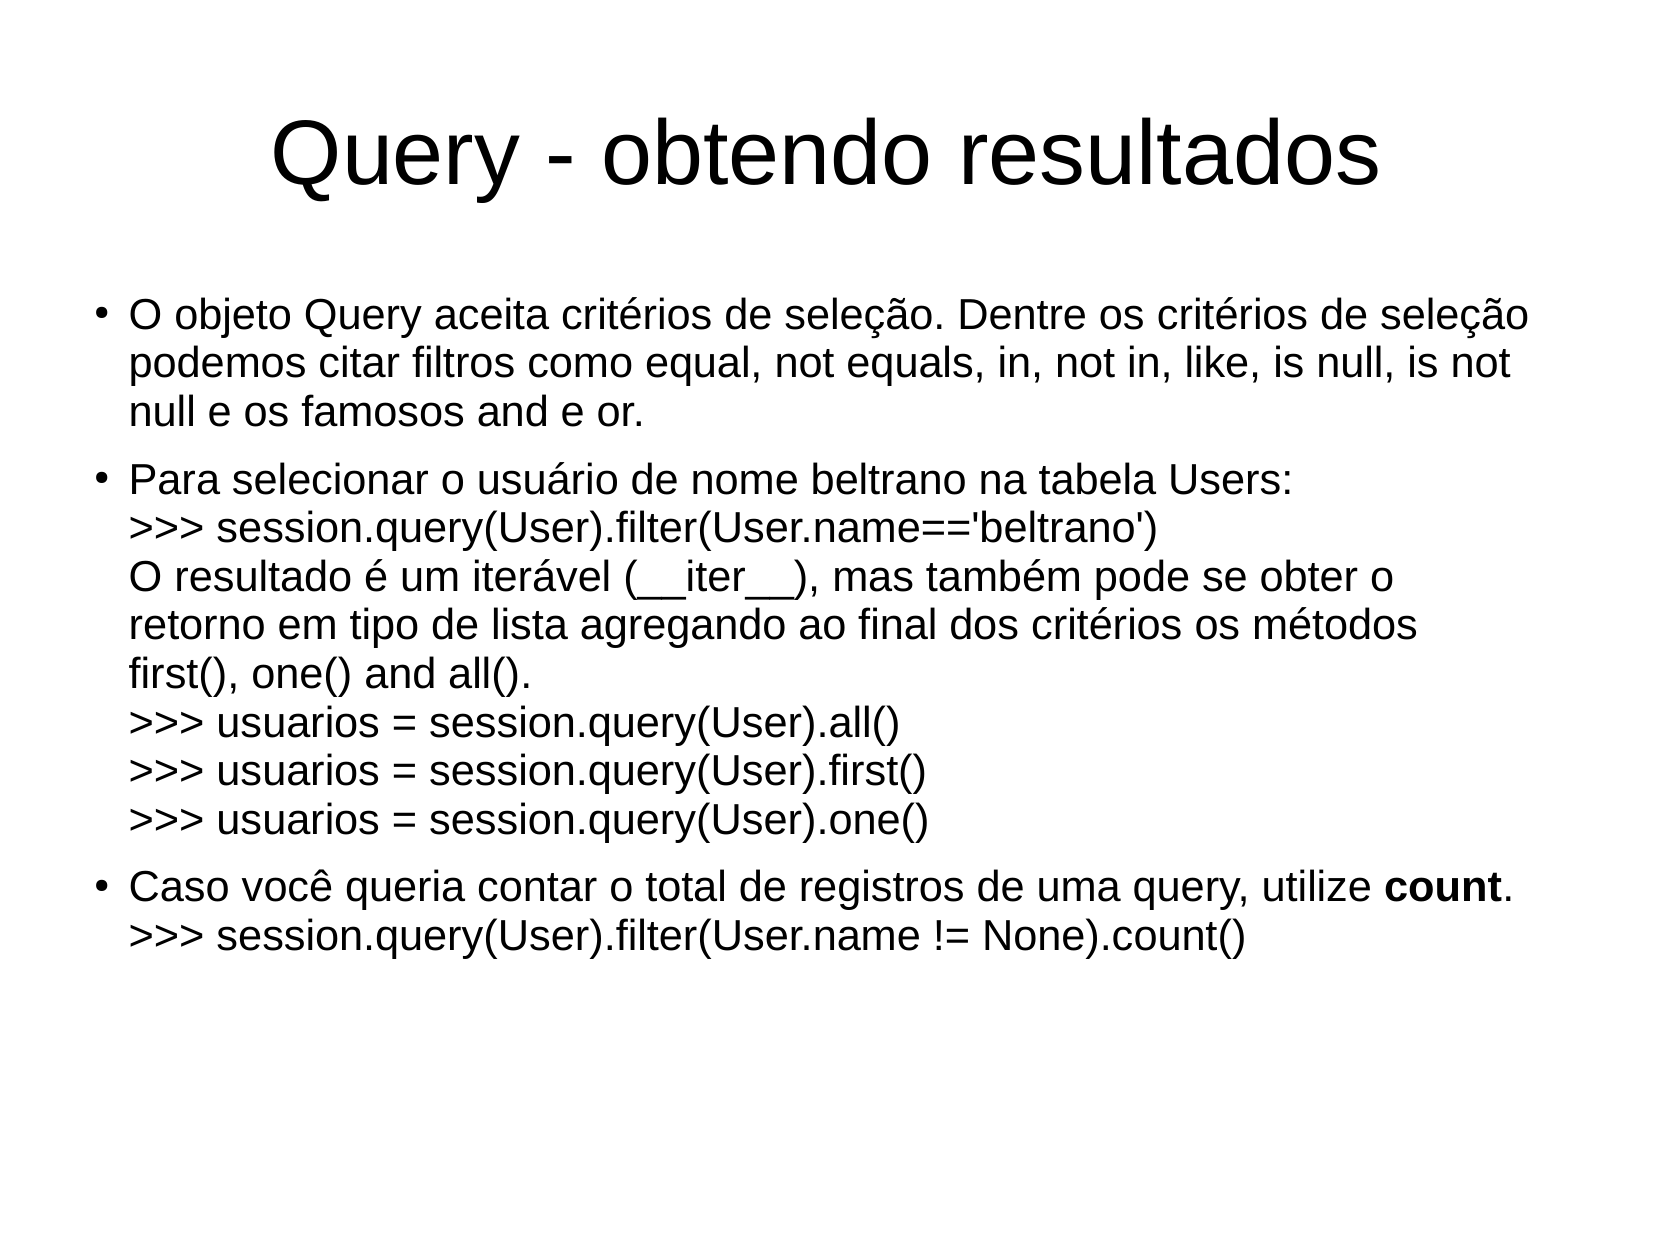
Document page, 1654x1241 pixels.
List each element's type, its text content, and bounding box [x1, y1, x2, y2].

list O objeto Query aceita critérios de seleção. Dentre os critérios de seleção podemos citar filtros como equal, not equals, in, not in, like, is null, is not null e os famosos and e or. Para selecionar o usuário de nome beltrano na tabela Users: >>> session.query(User).filter(User.name=='beltrano') O resultado é um iterável (__iter__), mas também pode se obter o retorno em tipo de lista agregando ao final dos critérios os métodos first(), one() and all(). >>> usuarios = session.query(User).all() >>> usuarios = session.query(User).first() >>> usuarios = session.query(User).one() Caso você queria contar o total de registros de uma query, utilize count. >>> session.query(User).filter(User.name != None).count() [82, 290, 1538, 1010]
title Query - obtendo resultados [82, 49, 1571, 257]
